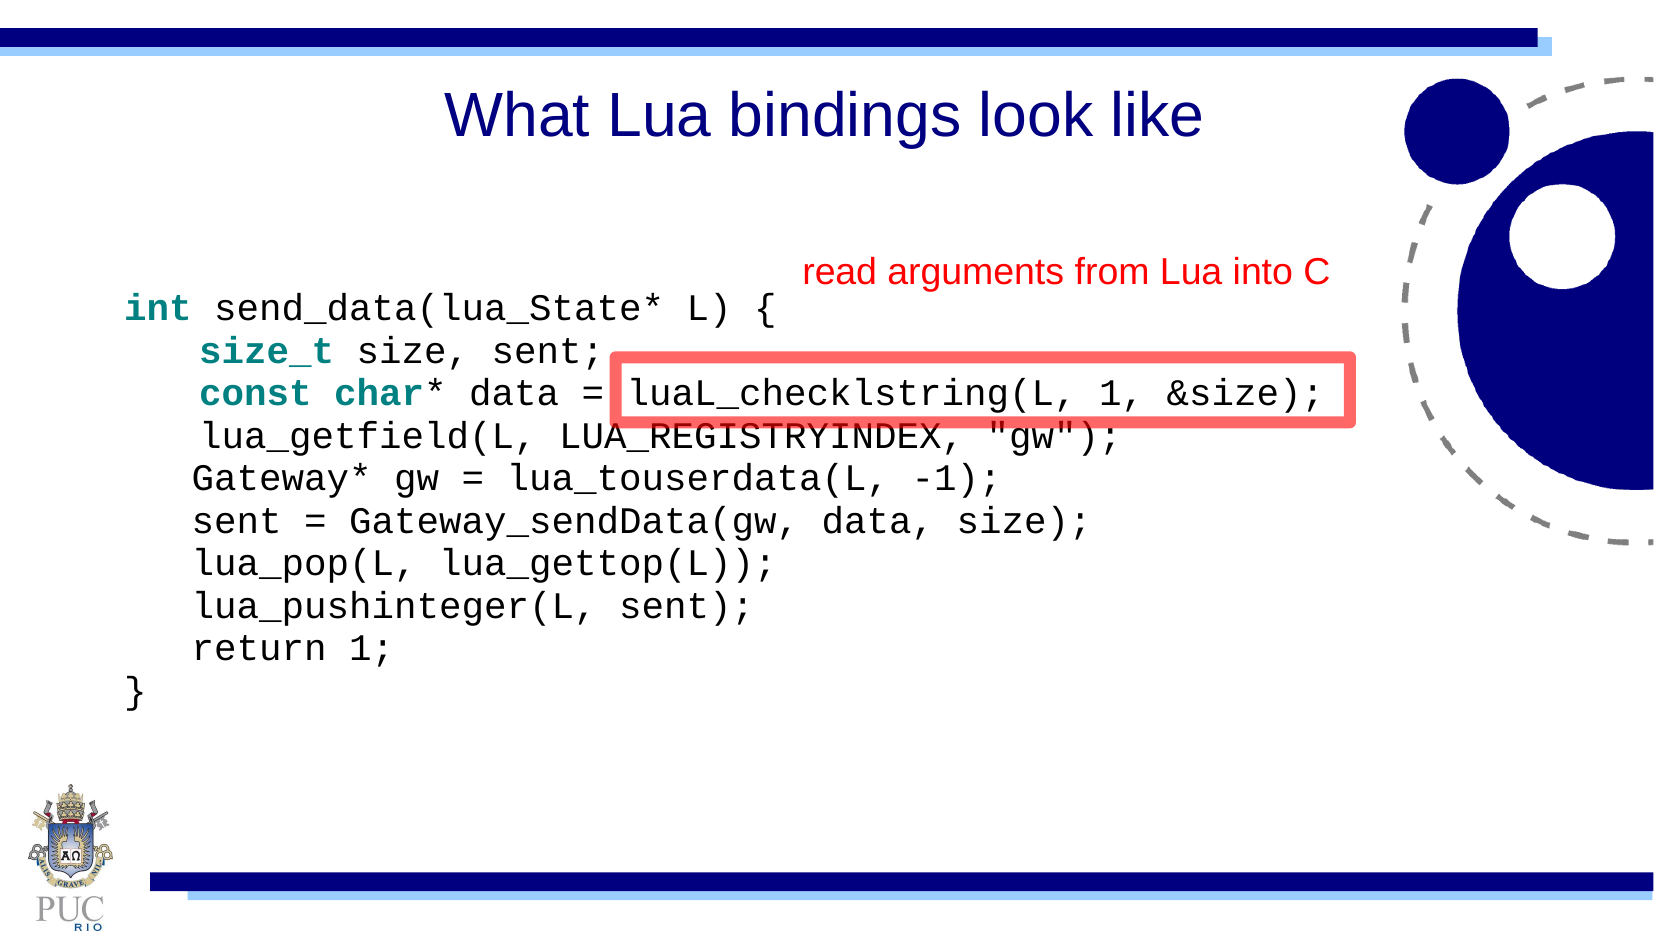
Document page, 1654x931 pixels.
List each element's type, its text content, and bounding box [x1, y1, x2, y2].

text_box int send_data(lua_State* L) { size_t size, sent; const char* data = luaL_checklstring(L, 1, &size); lua_getfield(L, LUA_REGISTRYINDEX, "gw"); Gateway* gw = lua_touserdata(L, -1); sent = Gateway_sendData(gw, data, size); lua_pop(L, lua_gettop(L)); lua_pushinteger(L, sent); return 1; } [124, 200, 1613, 804]
title What Lua bindings look like [37, 37, 1377, 193]
picture [1377, 29, 1654, 564]
picture [28, 784, 113, 931]
text_box read arguments from Lua into C [787, 243, 1346, 301]
